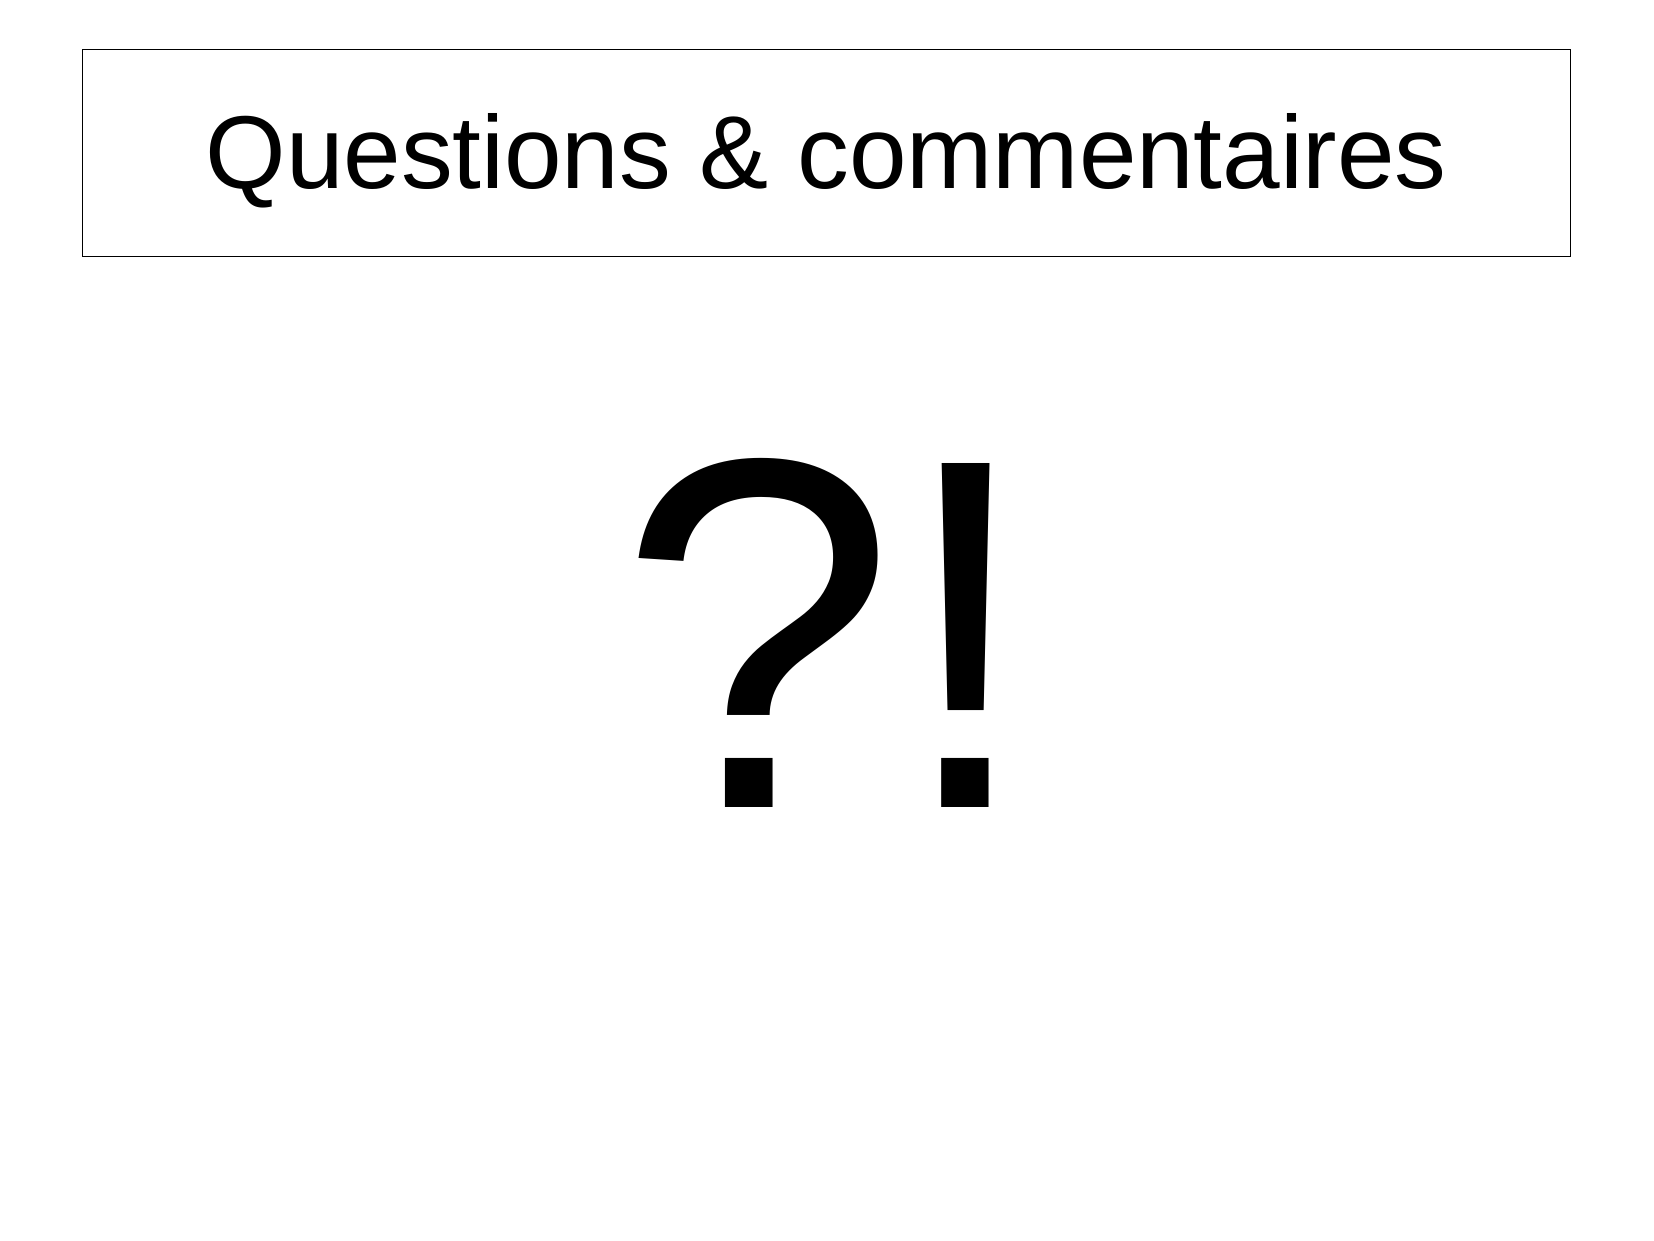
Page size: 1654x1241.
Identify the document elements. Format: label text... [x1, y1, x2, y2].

title Questions & commentaires [82, 49, 1571, 257]
list ?! [82, 355, 1571, 1174]
